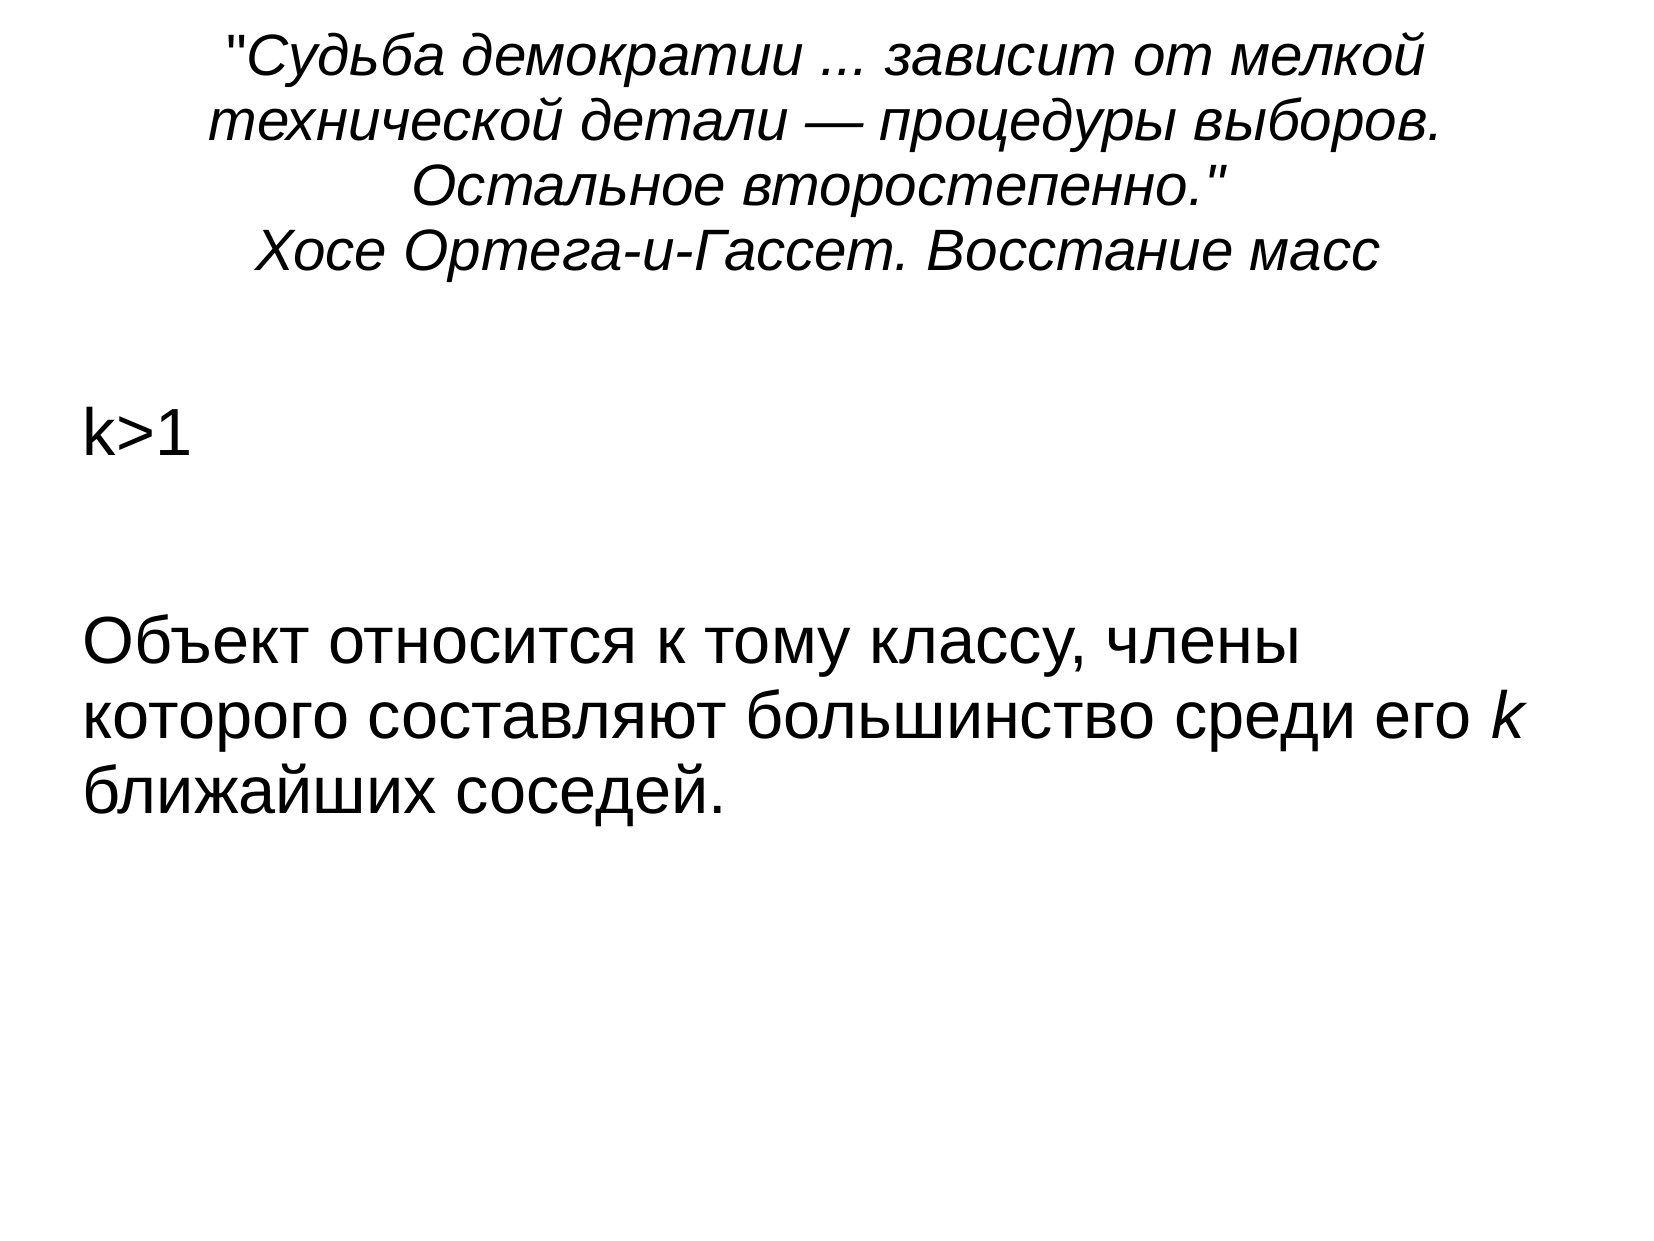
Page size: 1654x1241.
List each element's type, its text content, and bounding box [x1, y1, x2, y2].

title "Судьба демократии ... зависит от мелкой технической детали — процедуры выборов. Остальное второстепенно." Хосе Ортега-и-Гассет. Восстание масс [82, 22, 1571, 283]
list k>1 Объект относится к тому классу, члены которого составляют большинство среди его k ближайших соседей. [82, 290, 1571, 1010]
